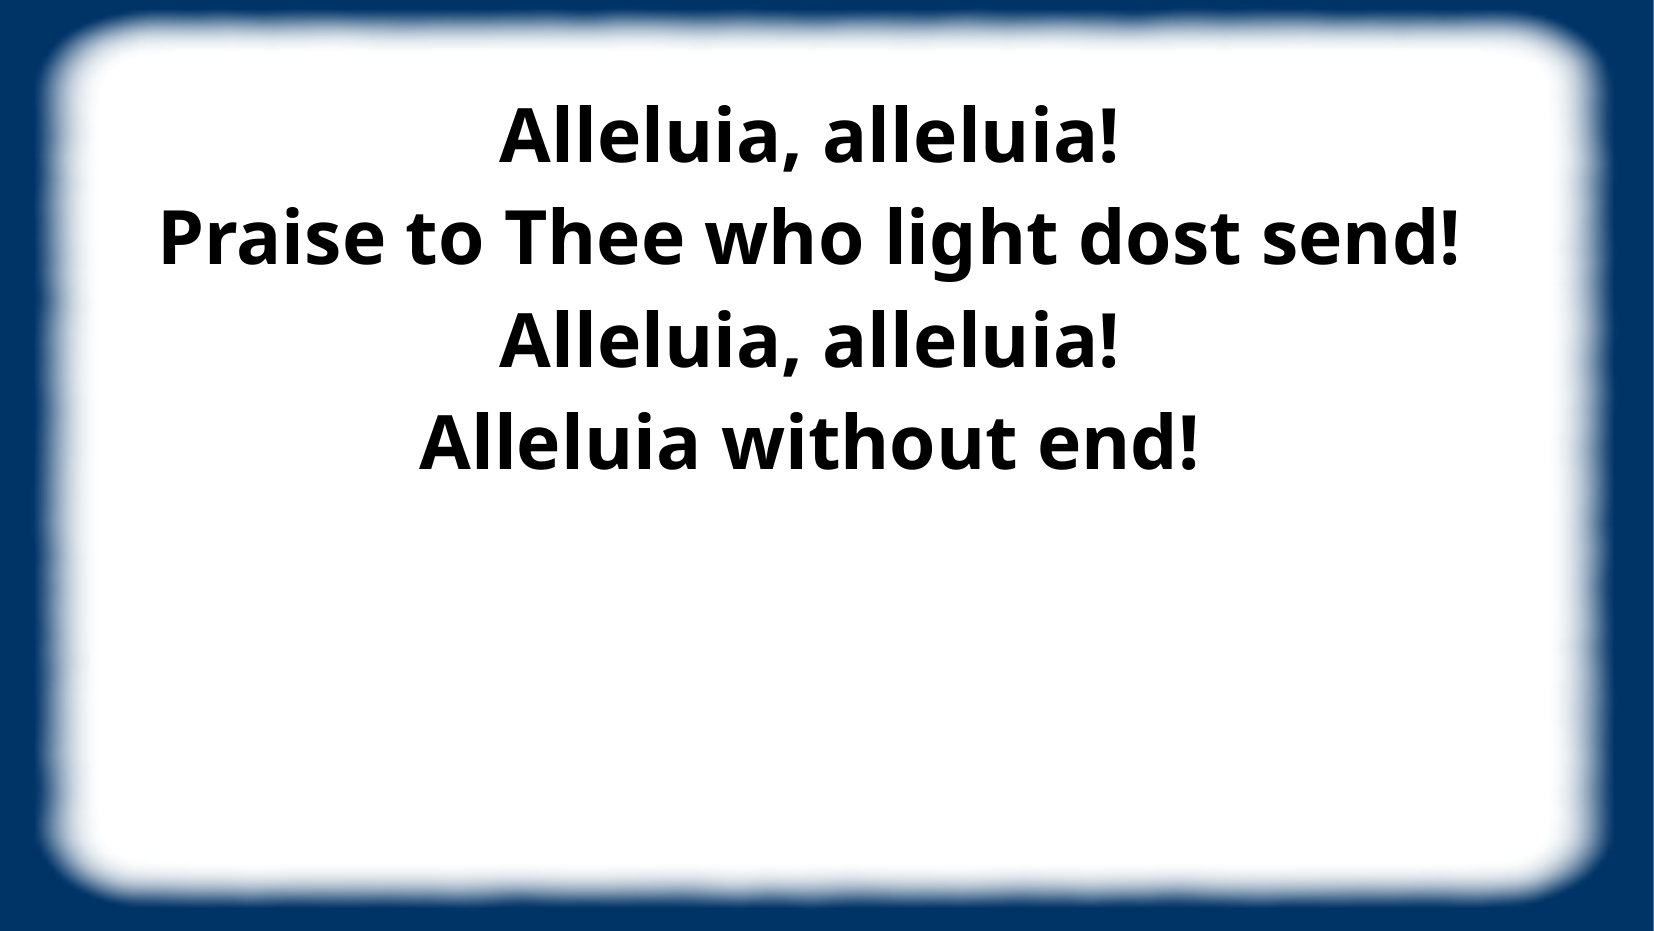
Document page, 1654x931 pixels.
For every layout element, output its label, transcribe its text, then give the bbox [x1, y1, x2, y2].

picture [0, 0, 1654, 931]
text_box Alleluia, alleluia! Praise to Thee who light dost send! Alleluia, alleluia! Alleluia without end! [75, 75, 1546, 490]
